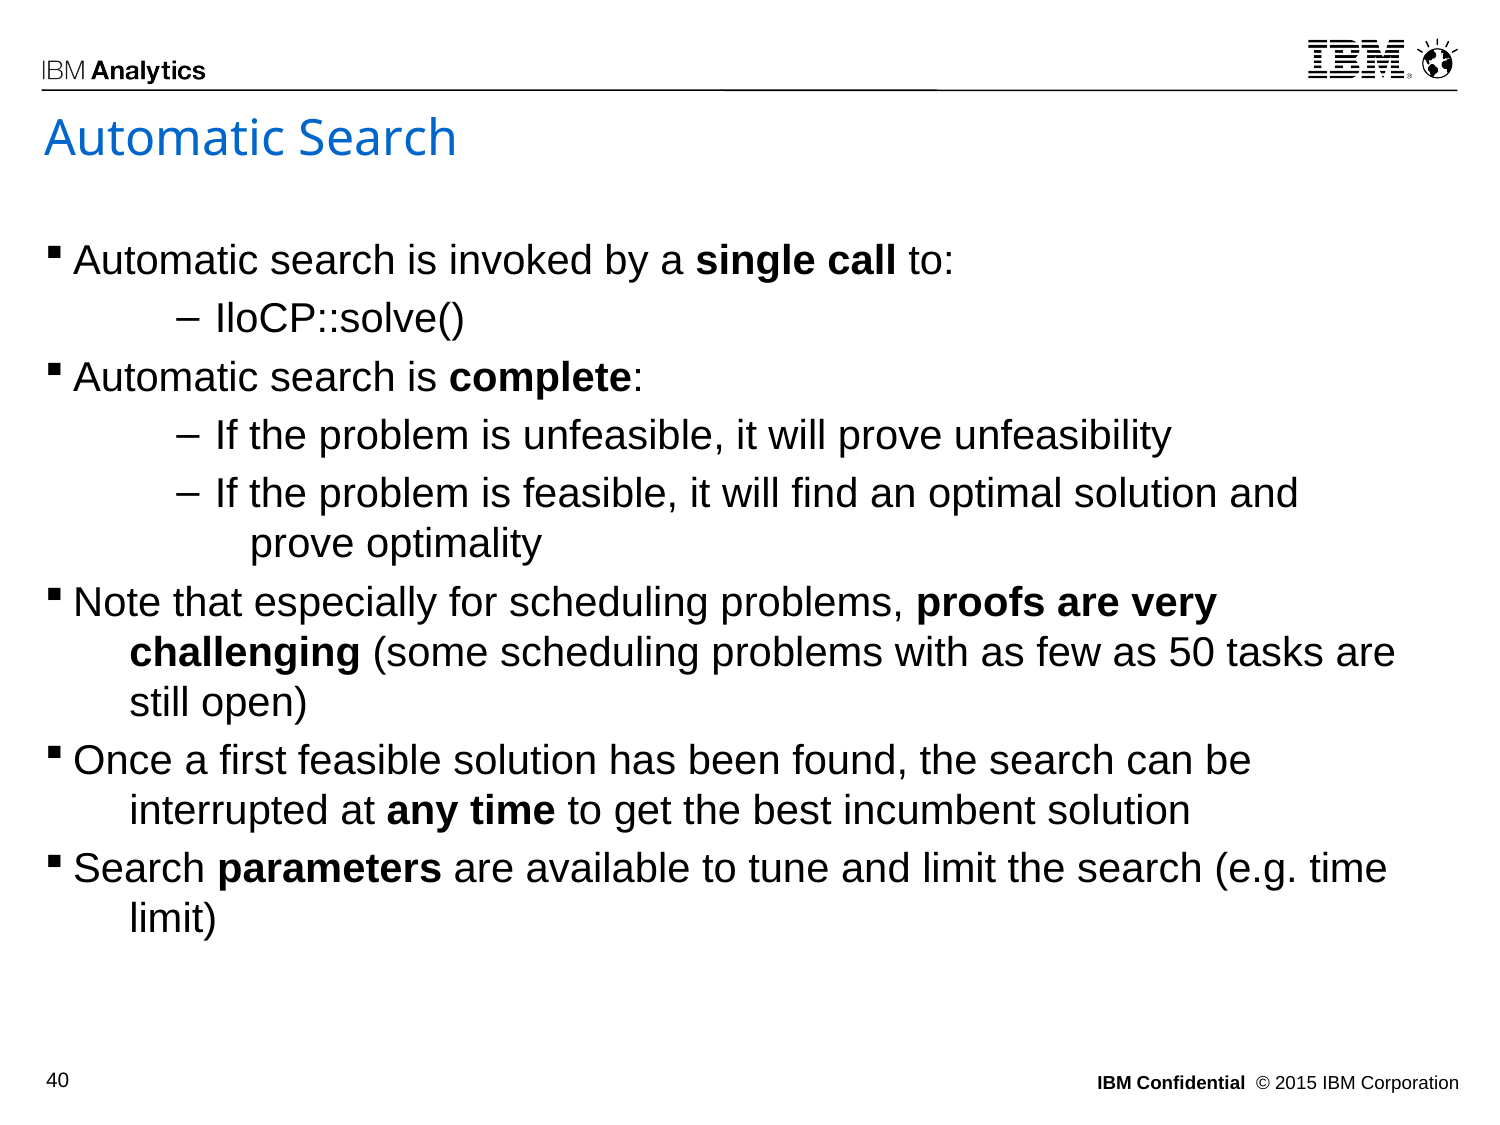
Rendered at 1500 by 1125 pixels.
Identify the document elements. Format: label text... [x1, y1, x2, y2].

list Automatic search is invoked by a single call to: IloCP::solve() Automatic search is complete: If the problem is unfeasible, it will prove unfeasibility If the problem is feasible, it will find an optimal solution and prove optimality Note that especially for scheduling problems, proofs are very challenging (some scheduling problems with as few as 50 tasks are still open) Once a first feasible solution has been found, the search can be interrupted at any time to get the best incumbent solution Search parameters are available to tune and limit the search (e.g. time limit) [29, 224, 1426, 1066]
picture [24, 42, 224, 99]
picture [1294, 24, 1469, 91]
title Automatic Search [29, 97, 1500, 203]
